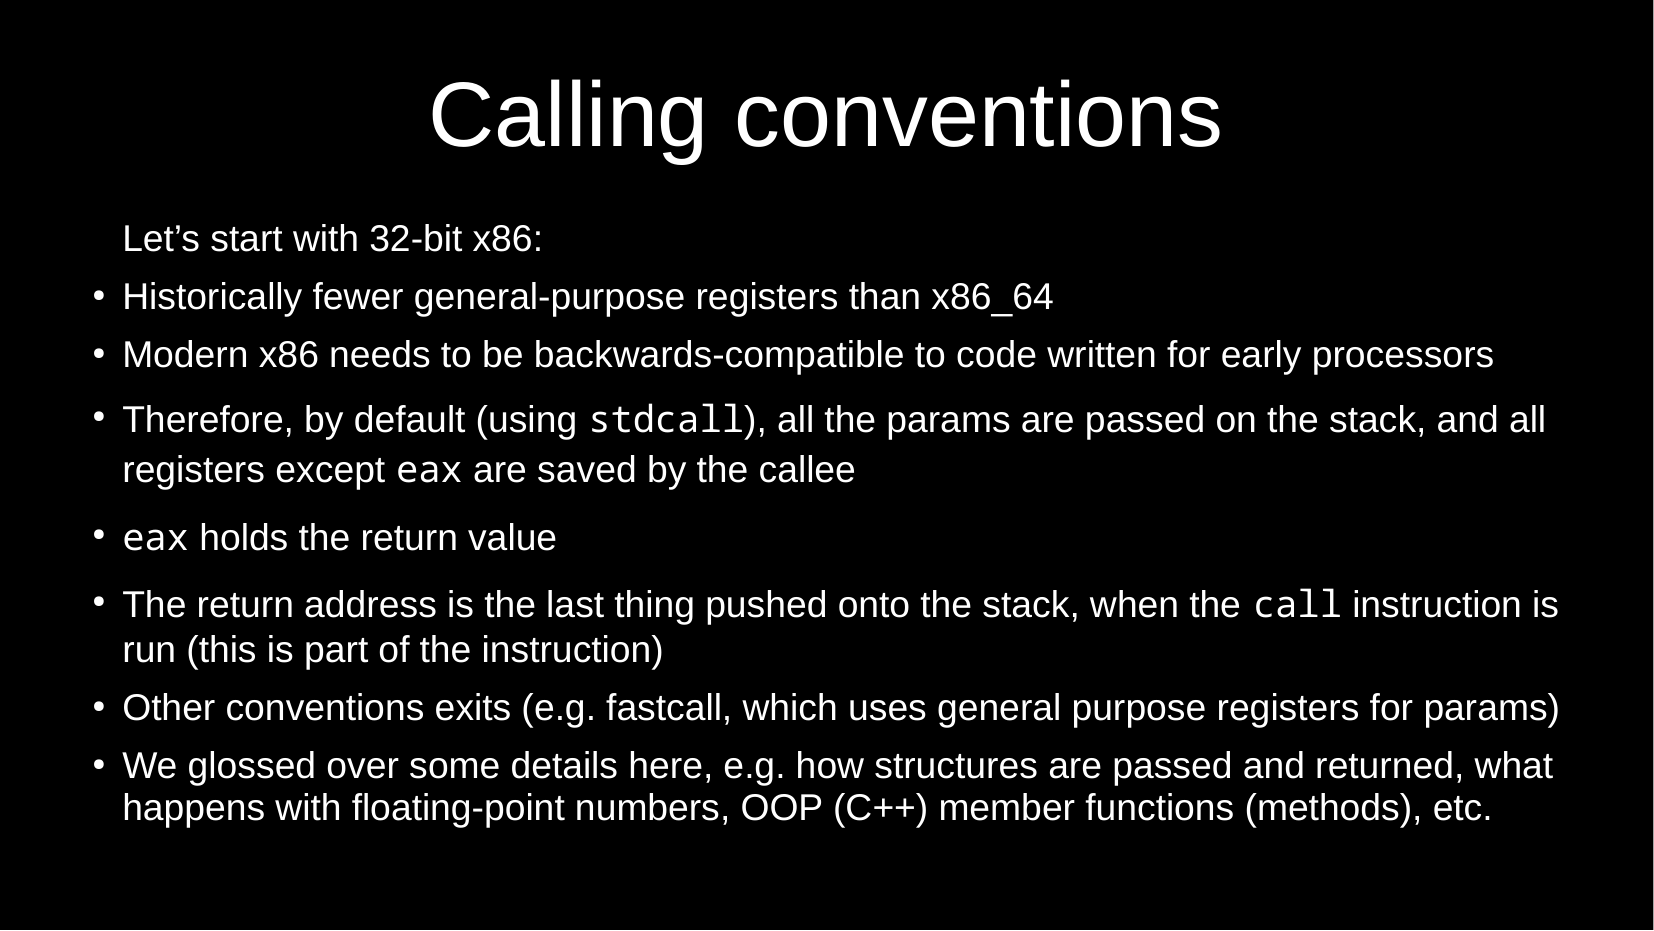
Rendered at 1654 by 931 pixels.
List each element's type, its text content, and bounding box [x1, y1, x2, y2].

title Calling conventions [82, 37, 1571, 193]
list Let’s start with 32-bit x86: Historically fewer general-purpose registers than x86_64 Modern x86 needs to be backwards-compatible to code written for early processors Therefore, by default (using stdcall), all the params are passed on the stack, and all registers except eax are saved by the callee eax holds the return value The return address is the last thing pushed onto the stack, when the call instruction is run (this is part of the instruction) Other conventions exits (e.g. fastcall, which uses general purpose registers for params) We glossed over some details here, e.g. how structures are passed and returned, what happens with floating-point numbers, OOP (C++) member functions (methods), etc. [82, 217, 1571, 901]
